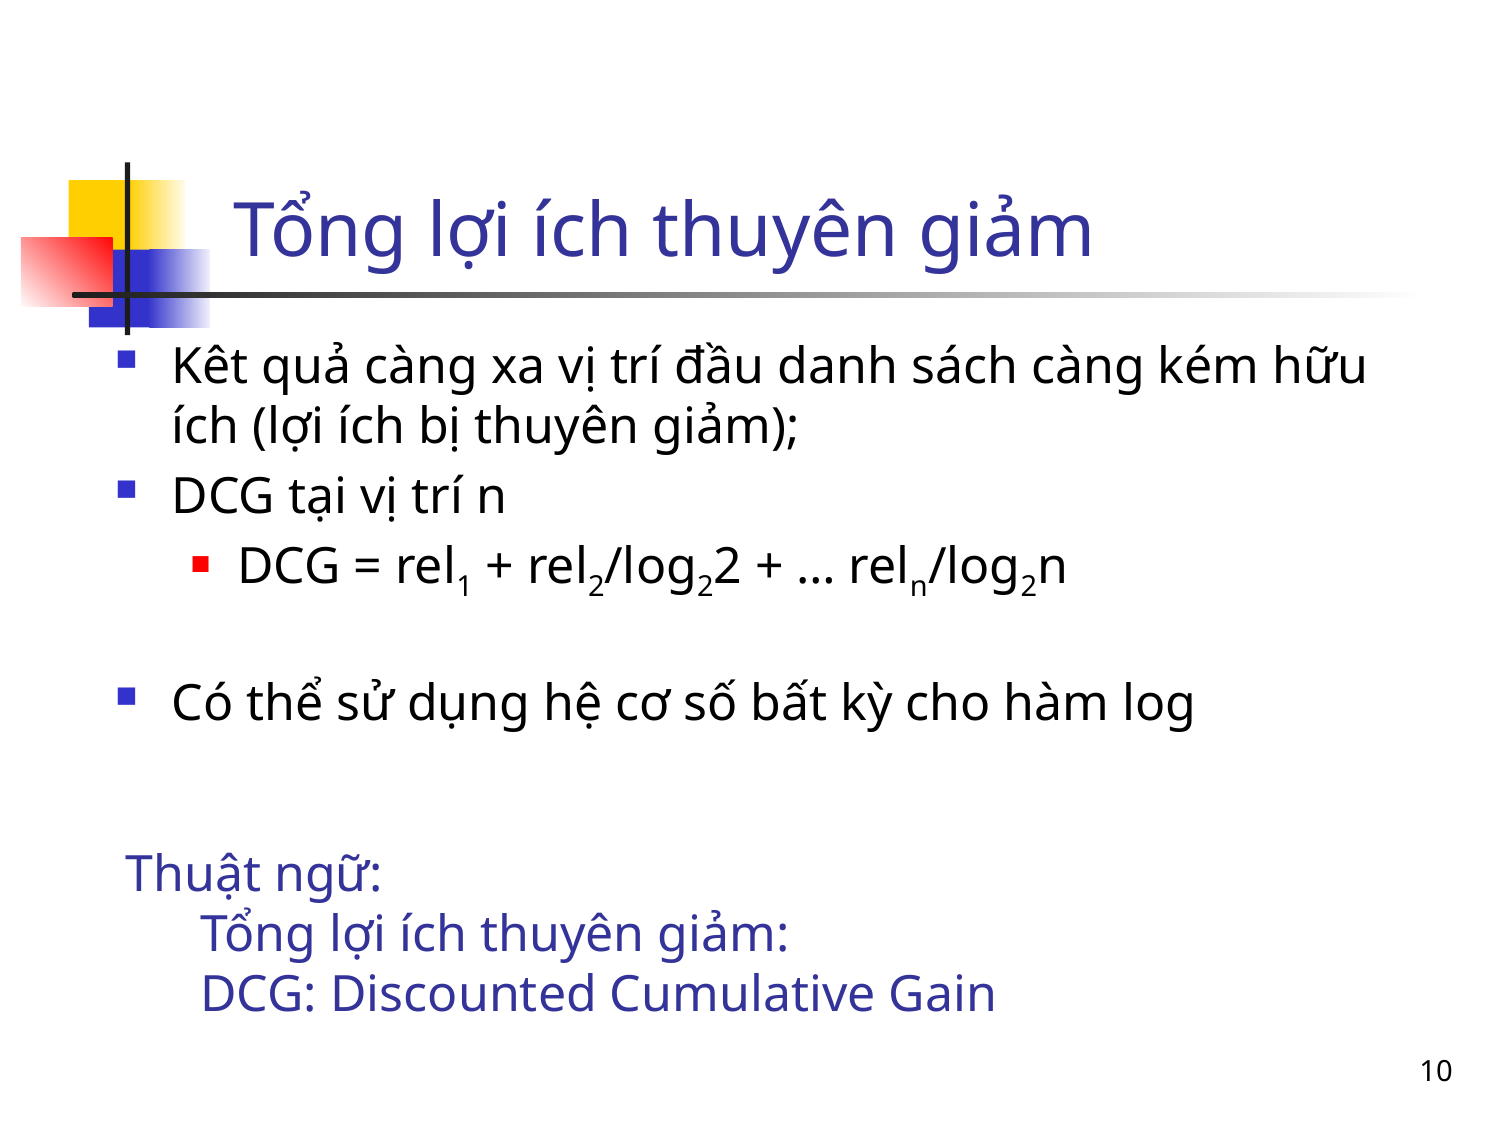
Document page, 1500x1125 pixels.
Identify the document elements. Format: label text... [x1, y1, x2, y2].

slide_number <number> [1155, 1024, 1468, 1100]
title Tổng lợi ích thuyên giảm [218, 103, 1414, 279]
list Kêt quả càng xa vị trí đầu danh sách càng kém hữu ích (lợi ích bị thuyên giảm); DCG tại vị trí n DCG = rel1 + rel2/log22 + … reln/log2n Có thể sử dụng hệ cơ số bất kỳ cho hàm log [100, 326, 1463, 858]
text_box Thuật ngữ: Tổng lợi ích thuyên giảm: DCG: Discounted Cumulative Gain [110, 834, 1375, 1029]
